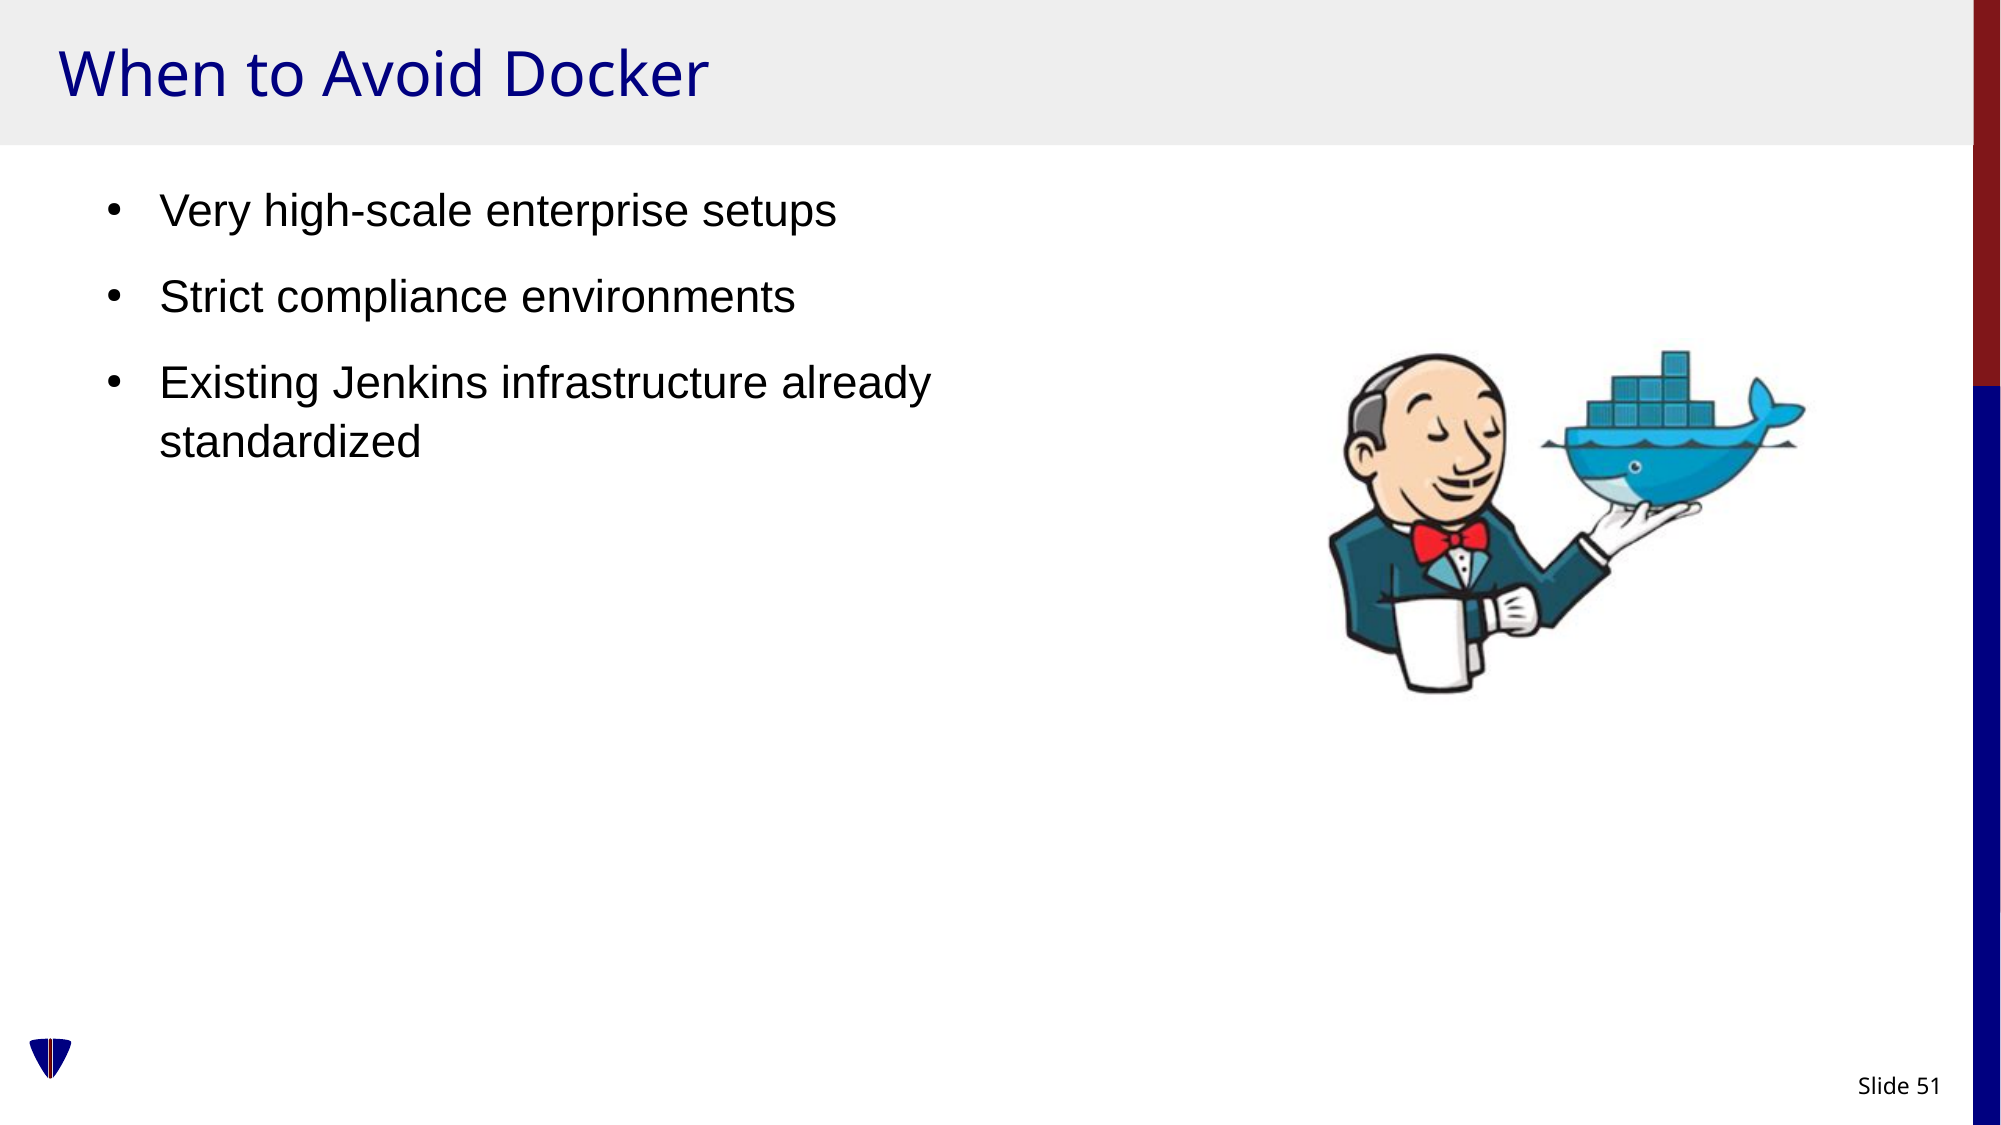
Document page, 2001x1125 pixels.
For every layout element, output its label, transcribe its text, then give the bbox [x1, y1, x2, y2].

picture [1178, 338, 1920, 709]
title When to Avoid Docker [0, 0, 1974, 146]
list Very high-scale enterprise setups Strict compliance environments Existing Jenkins infrastructure already standardized [88, 177, 1123, 1034]
